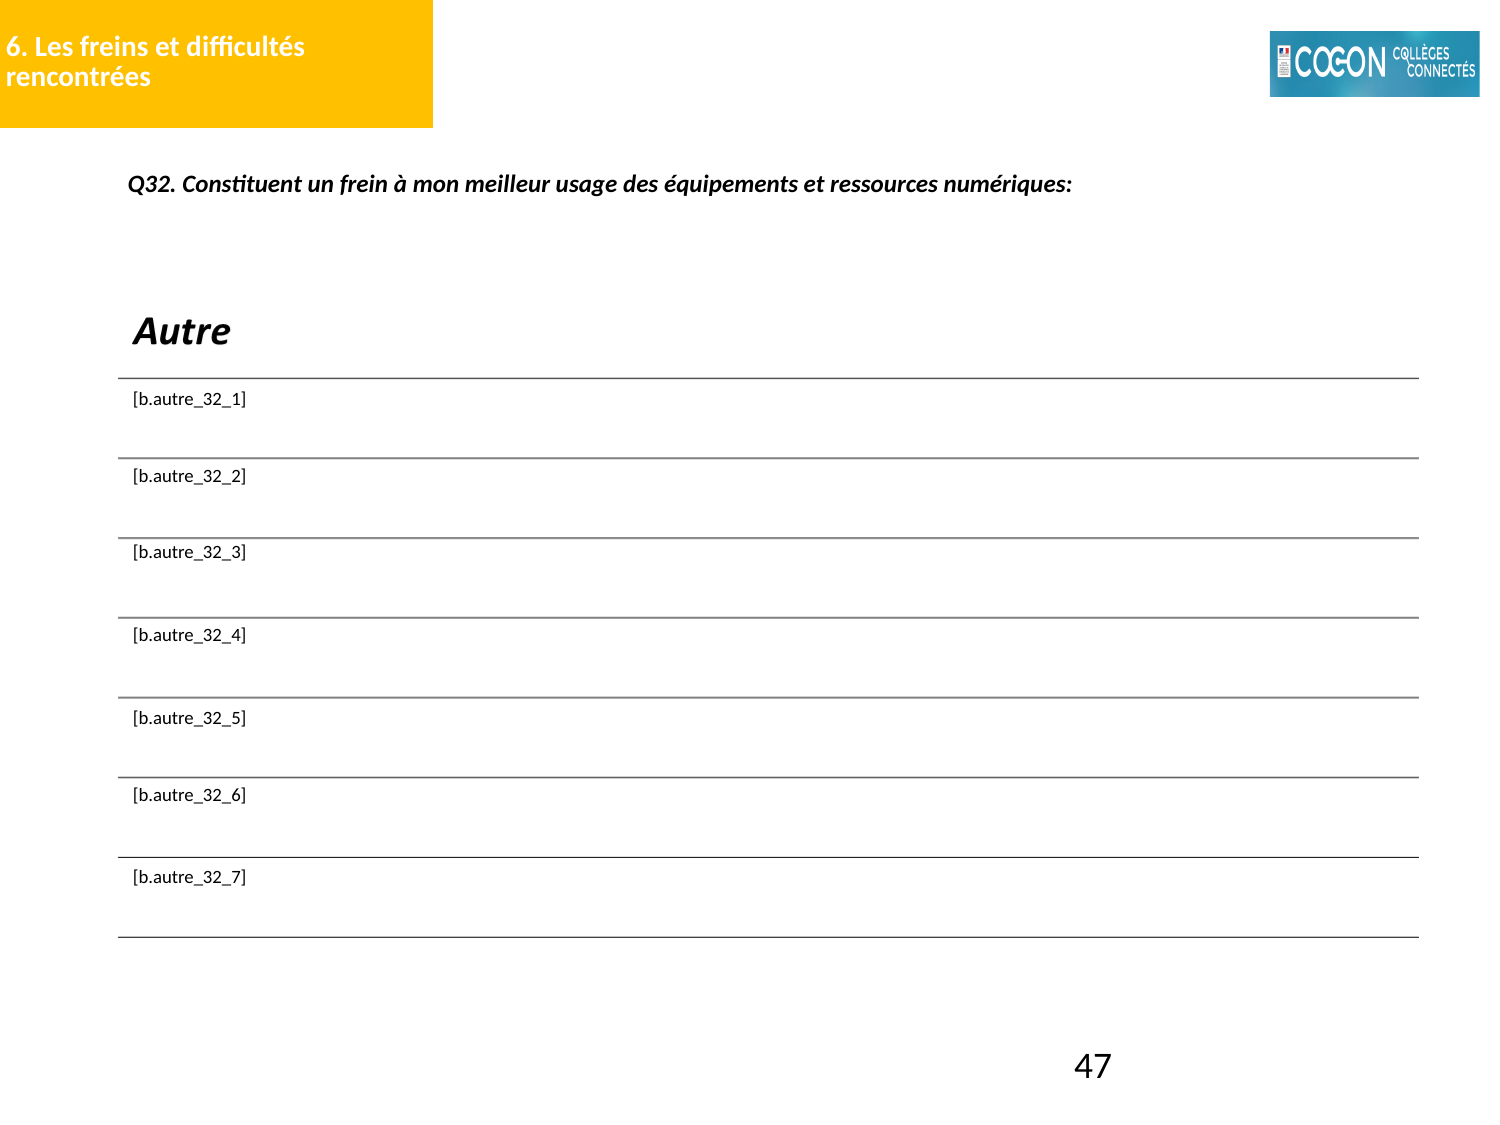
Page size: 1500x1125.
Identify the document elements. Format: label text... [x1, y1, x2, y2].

text_box [b.autre_32_1] [118, 383, 1419, 460]
picture [1269, 31, 1480, 97]
text_box [b.autre_32_4] [118, 620, 1419, 697]
text_box [b.autre_32_5] [118, 702, 1419, 779]
picture [108, 292, 1419, 939]
text_box [b.autre_32_3] [118, 537, 1419, 615]
text_box <numéro> [1059, 1042, 1397, 1103]
text_box [b.autre_32_7] [118, 862, 1419, 940]
text_box [b.autre_32_2] [118, 460, 1419, 537]
text_box [b.autre_32_6] [118, 779, 1419, 857]
text_box Q32. Constituent un frein à mon meilleur usage des équipements et ressources numériques: [112, 166, 1407, 209]
text_box 6. Les freins et difficultés rencontrées [0, 0, 433, 128]
